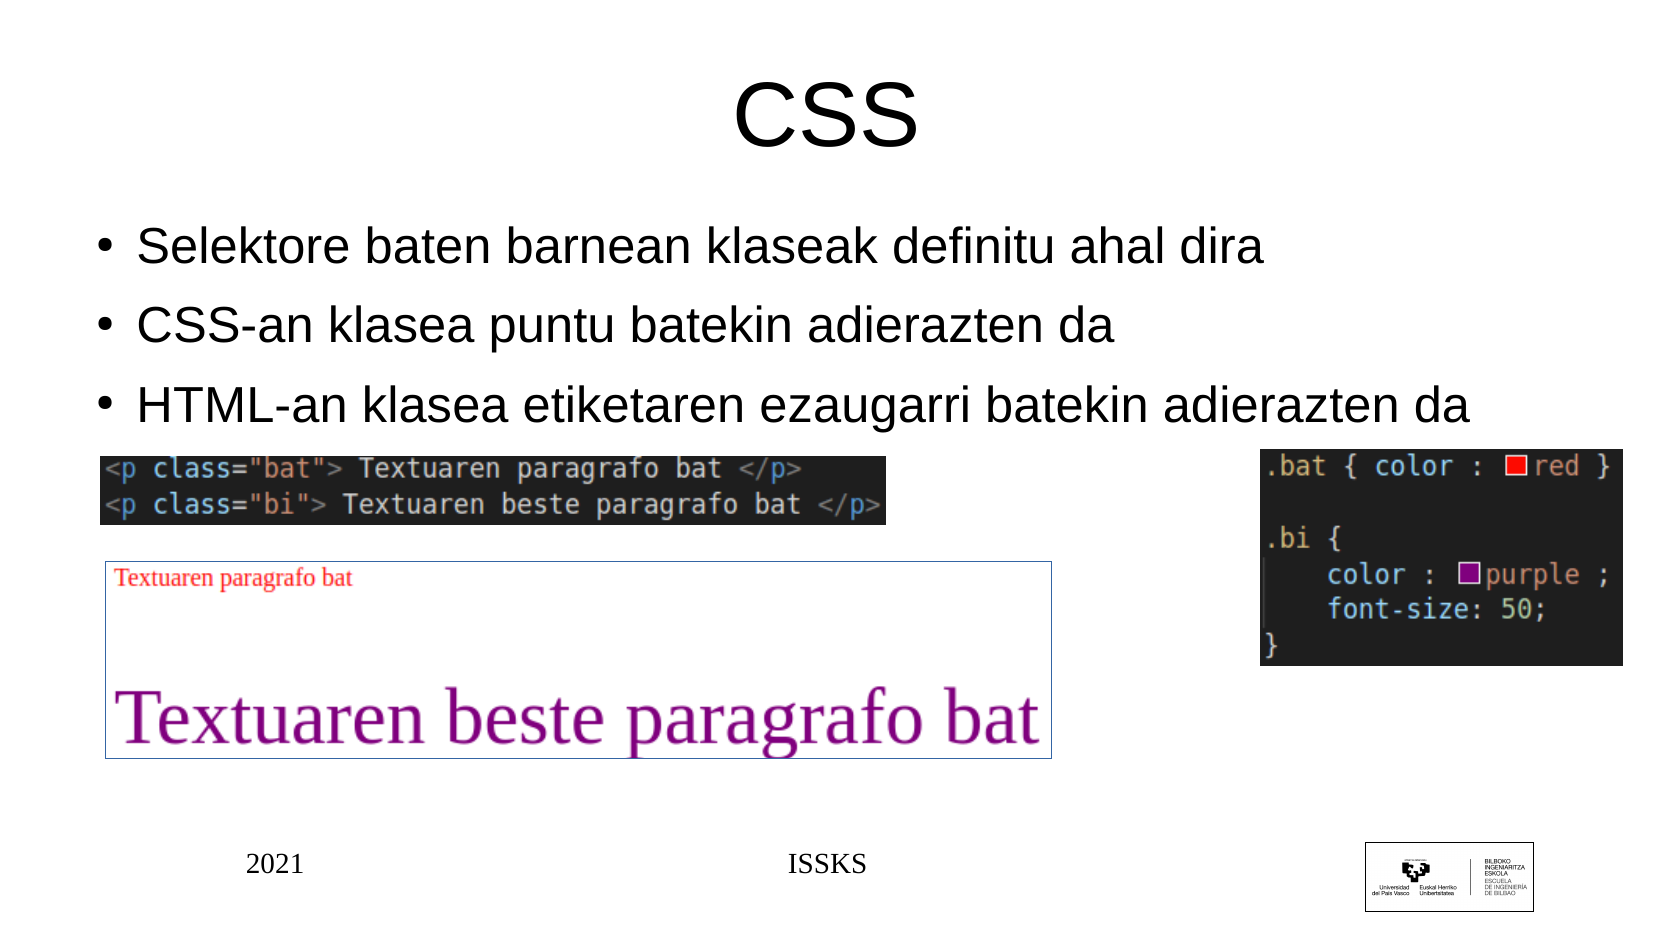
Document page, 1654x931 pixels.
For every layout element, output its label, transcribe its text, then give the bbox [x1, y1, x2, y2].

title CSS [82, 37, 1571, 193]
picture [105, 561, 1052, 759]
list Selektore baten barnean klaseak definitu ahal dira CSS-an klasea puntu batekin adierazten da HTML-an klasea etiketaren ezaugarri batekin adierazten da [82, 217, 1546, 436]
picture [100, 456, 886, 526]
picture [1366, 843, 1533, 911]
picture [1260, 449, 1623, 666]
